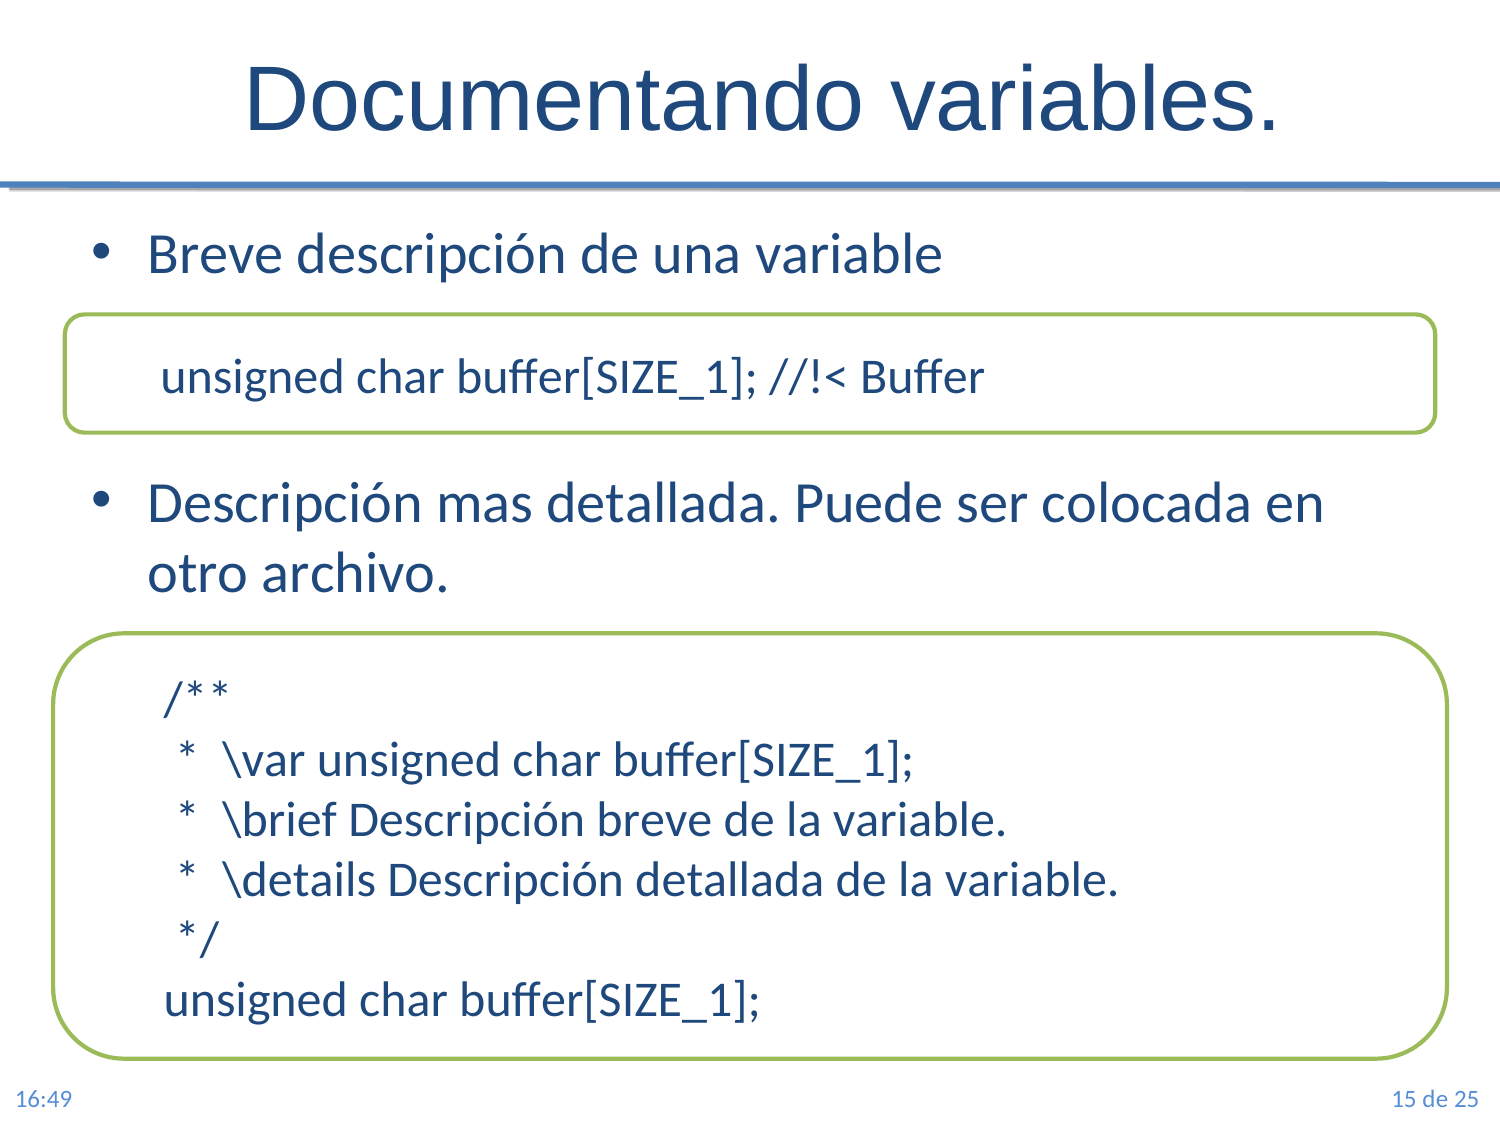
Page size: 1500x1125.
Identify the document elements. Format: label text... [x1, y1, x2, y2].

text_box /** * \var unsigned char buffer[SIZE_1]; * \brief Descripción breve de la variable. * \details Descripción detallada de la variable. */ unsigned char buffer[SIZE_1]; [53, 633, 1447, 1059]
text_box Descripción mas detallada. Puede ser colocada en otro archivo. [76, 456, 1427, 622]
text_box 16:49 [0, 1070, 124, 1125]
text_box Documentando variables. [88, 0, 1439, 181]
text_box Breve descripción de una variable [76, 207, 1427, 291]
text_box unsigned char buffer[SIZE_1]; //!< Buffer [64, 314, 1436, 433]
text_box <number> de 25 [1352, 1070, 1500, 1125]
